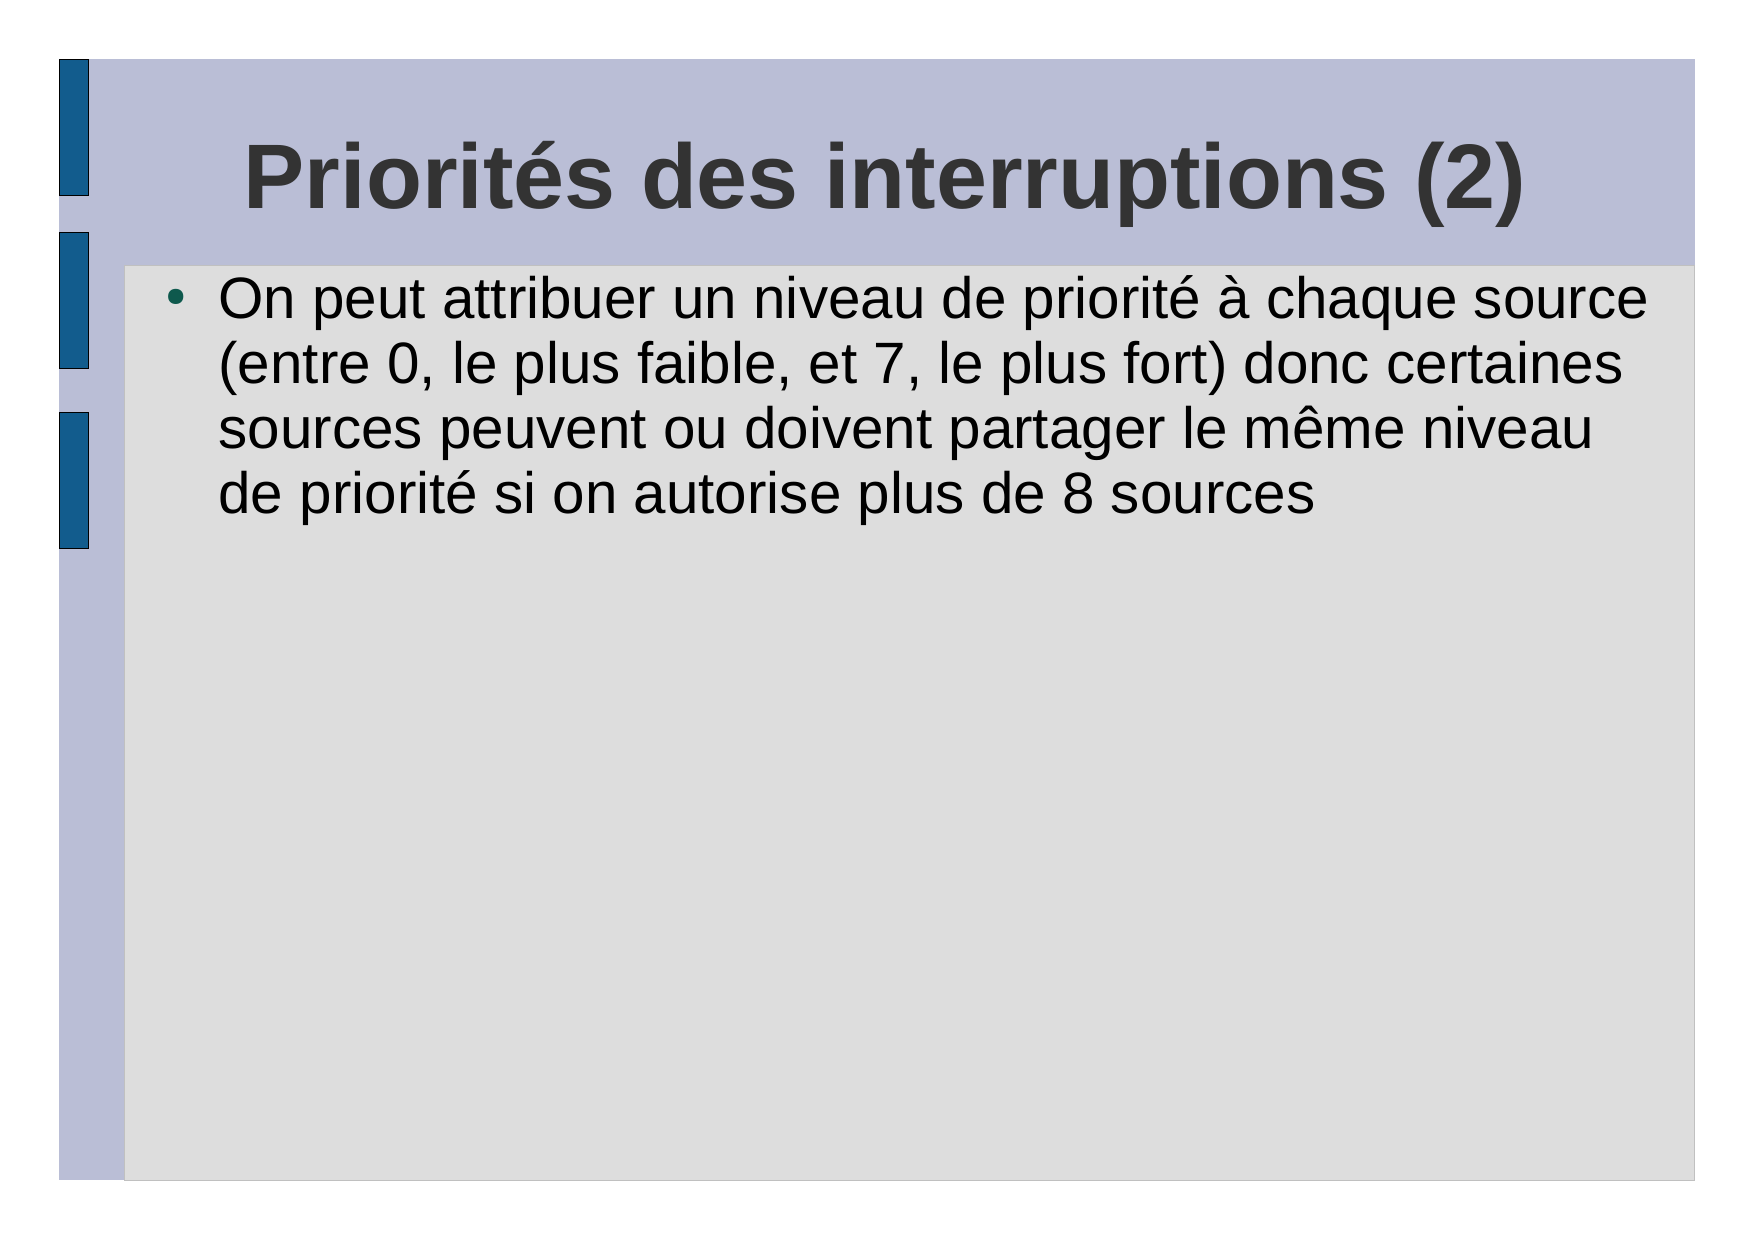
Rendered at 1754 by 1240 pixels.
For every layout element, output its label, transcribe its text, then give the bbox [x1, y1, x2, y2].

title Priorités des interruptions (2) [118, 88, 1654, 266]
list On peut attribuer un niveau de priorité à chaque source (entre 0, le plus faible, et 7, le plus fort) donc certaines sources peuvent ou doivent partager le même niveau de priorité si on autorise plus de 8 sources [147, 265, 1654, 1123]
